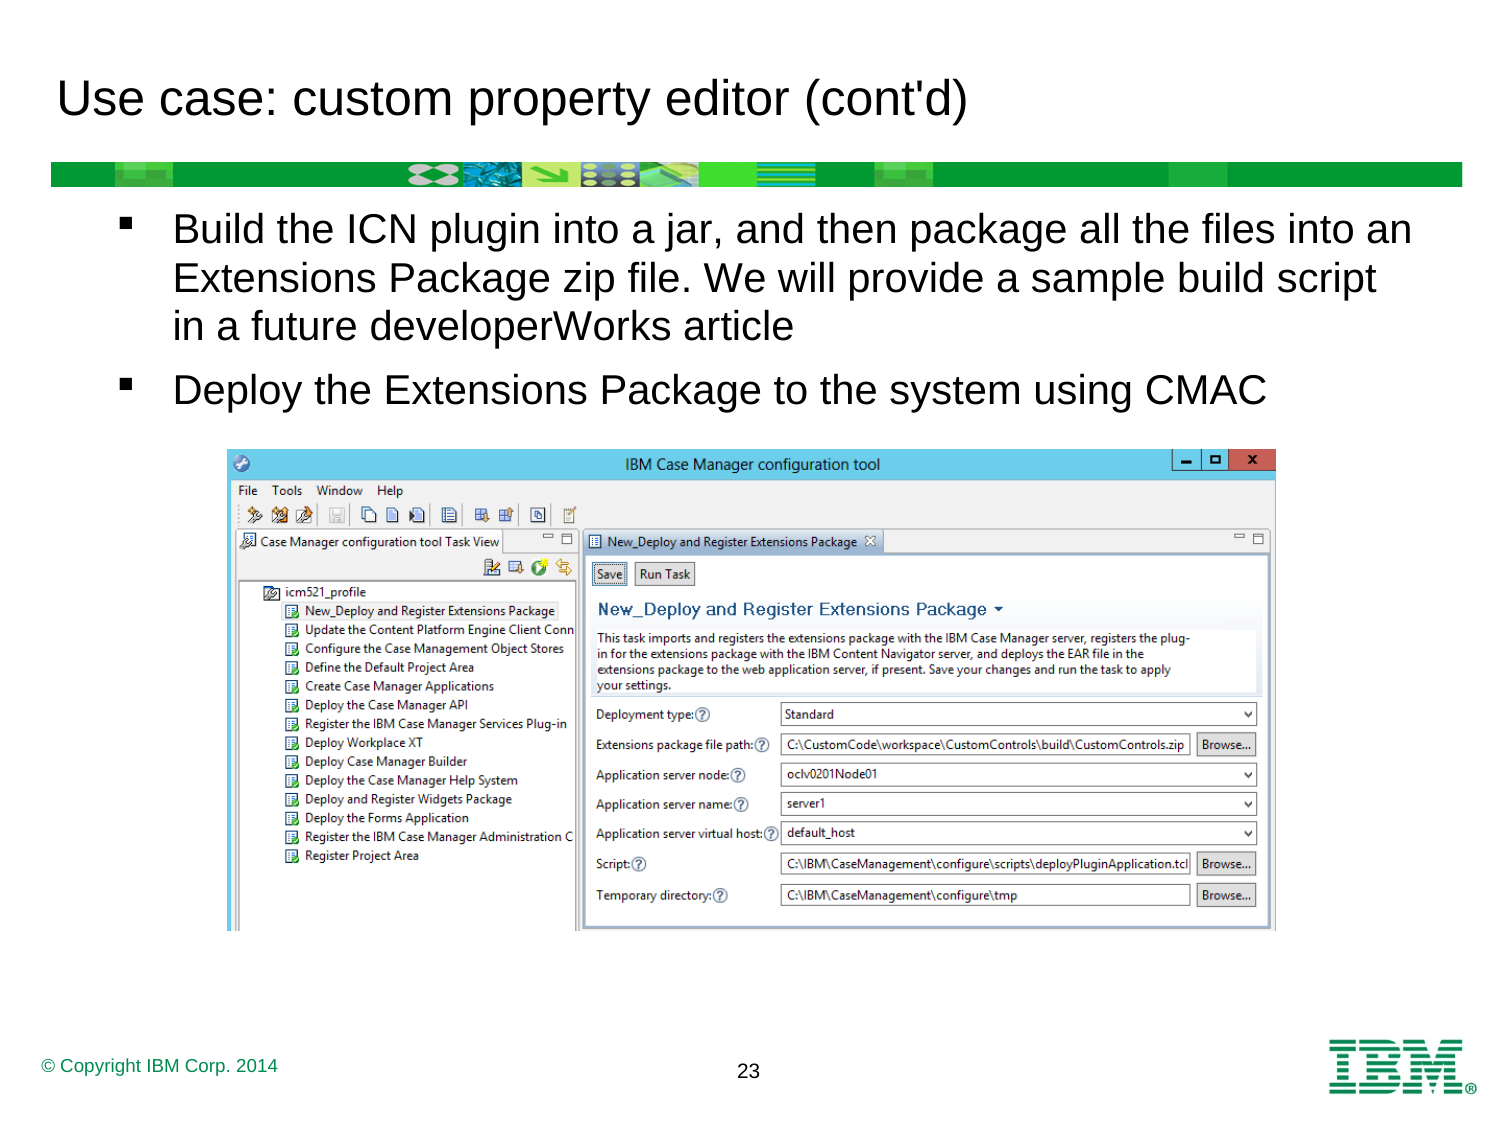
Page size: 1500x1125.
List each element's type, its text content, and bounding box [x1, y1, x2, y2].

picture [50, 165, 1463, 189]
list Build the ICN plugin into a jar, and then package all the files into an Extensions Package zip file. We will provide a sample build script in a future developerWorks article Deploy the Extensions Package to the system using CMAC [45, 195, 1442, 1111]
title Use case: custom property editor (cont'd) [41, 31, 1500, 165]
picture [227, 449, 1276, 931]
picture [1442, 1037, 1479, 1096]
